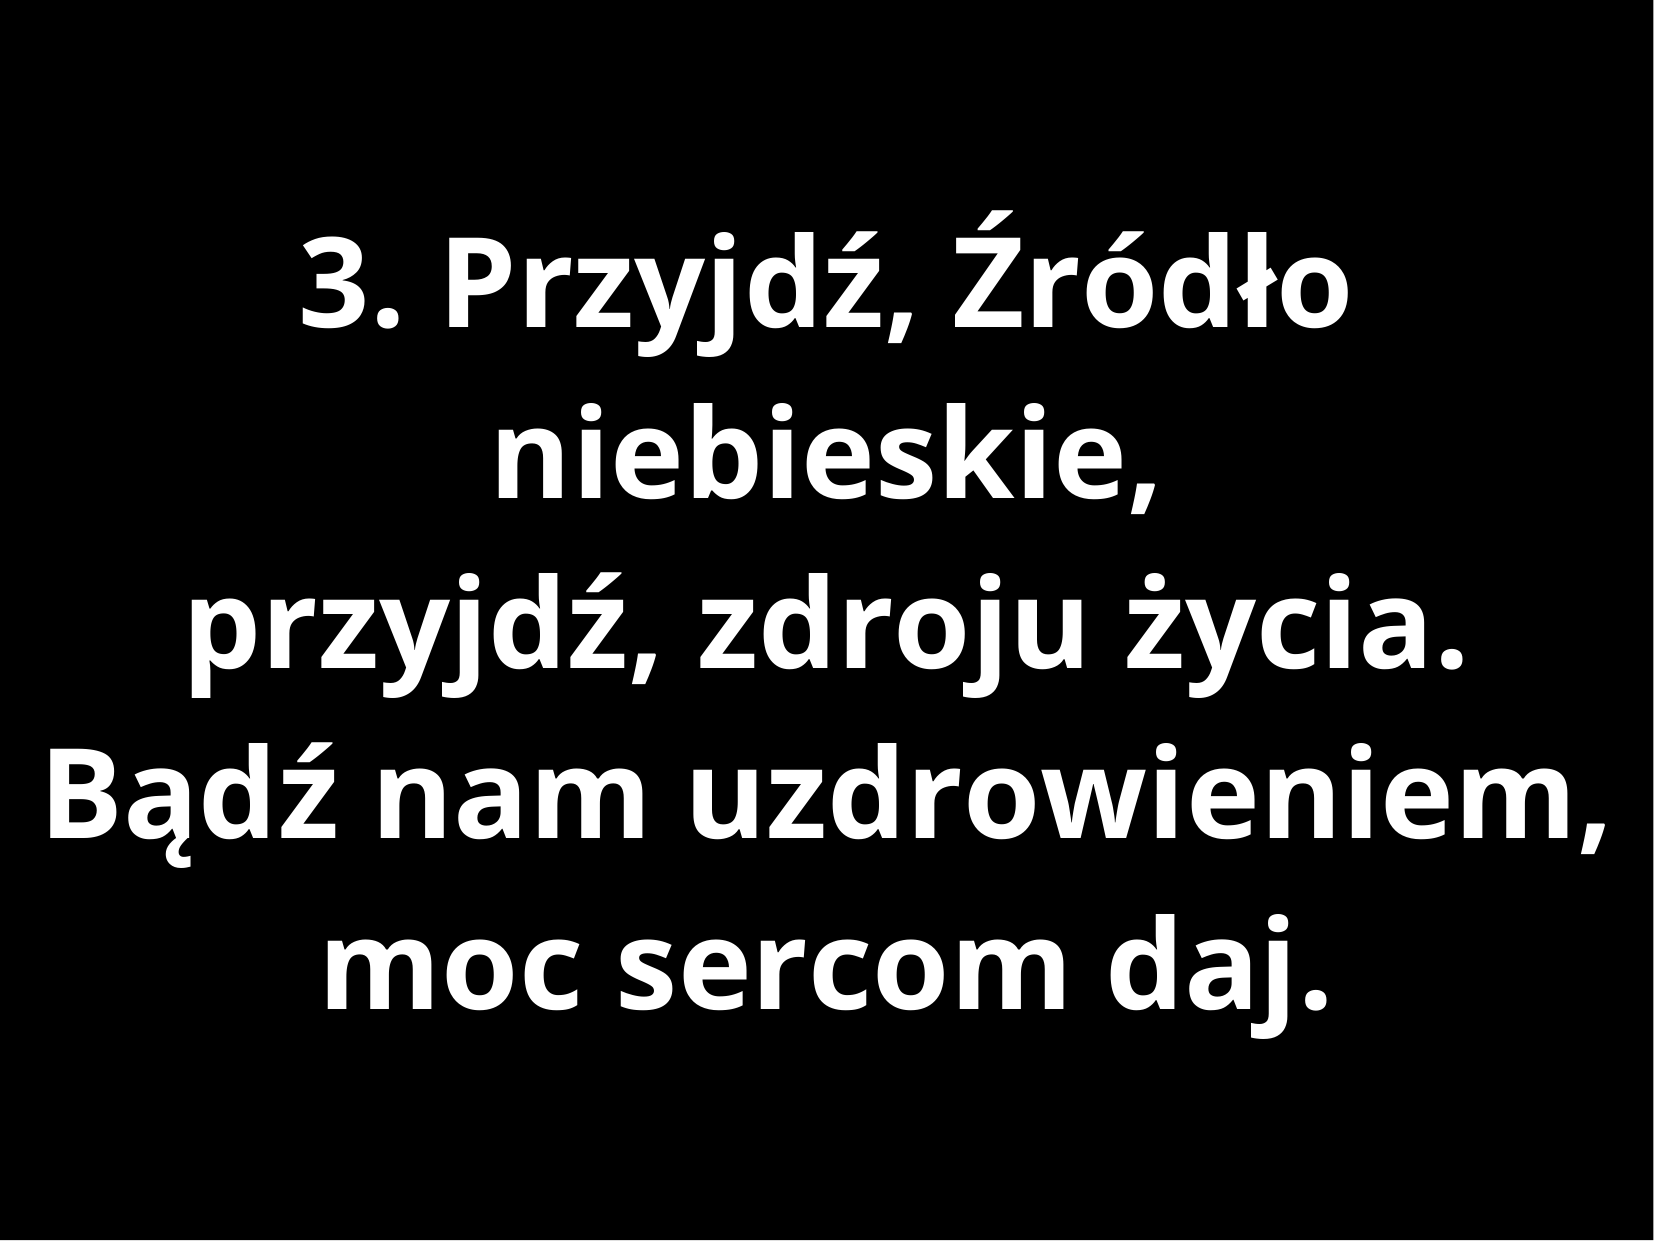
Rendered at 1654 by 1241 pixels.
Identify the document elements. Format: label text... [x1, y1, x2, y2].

title 3. Przyjdź, Źródło niebieskie, przyjdź, zdroju życia. Bądź nam uzdrowieniem, moc sercom daj. [0, 0, 1654, 1241]
